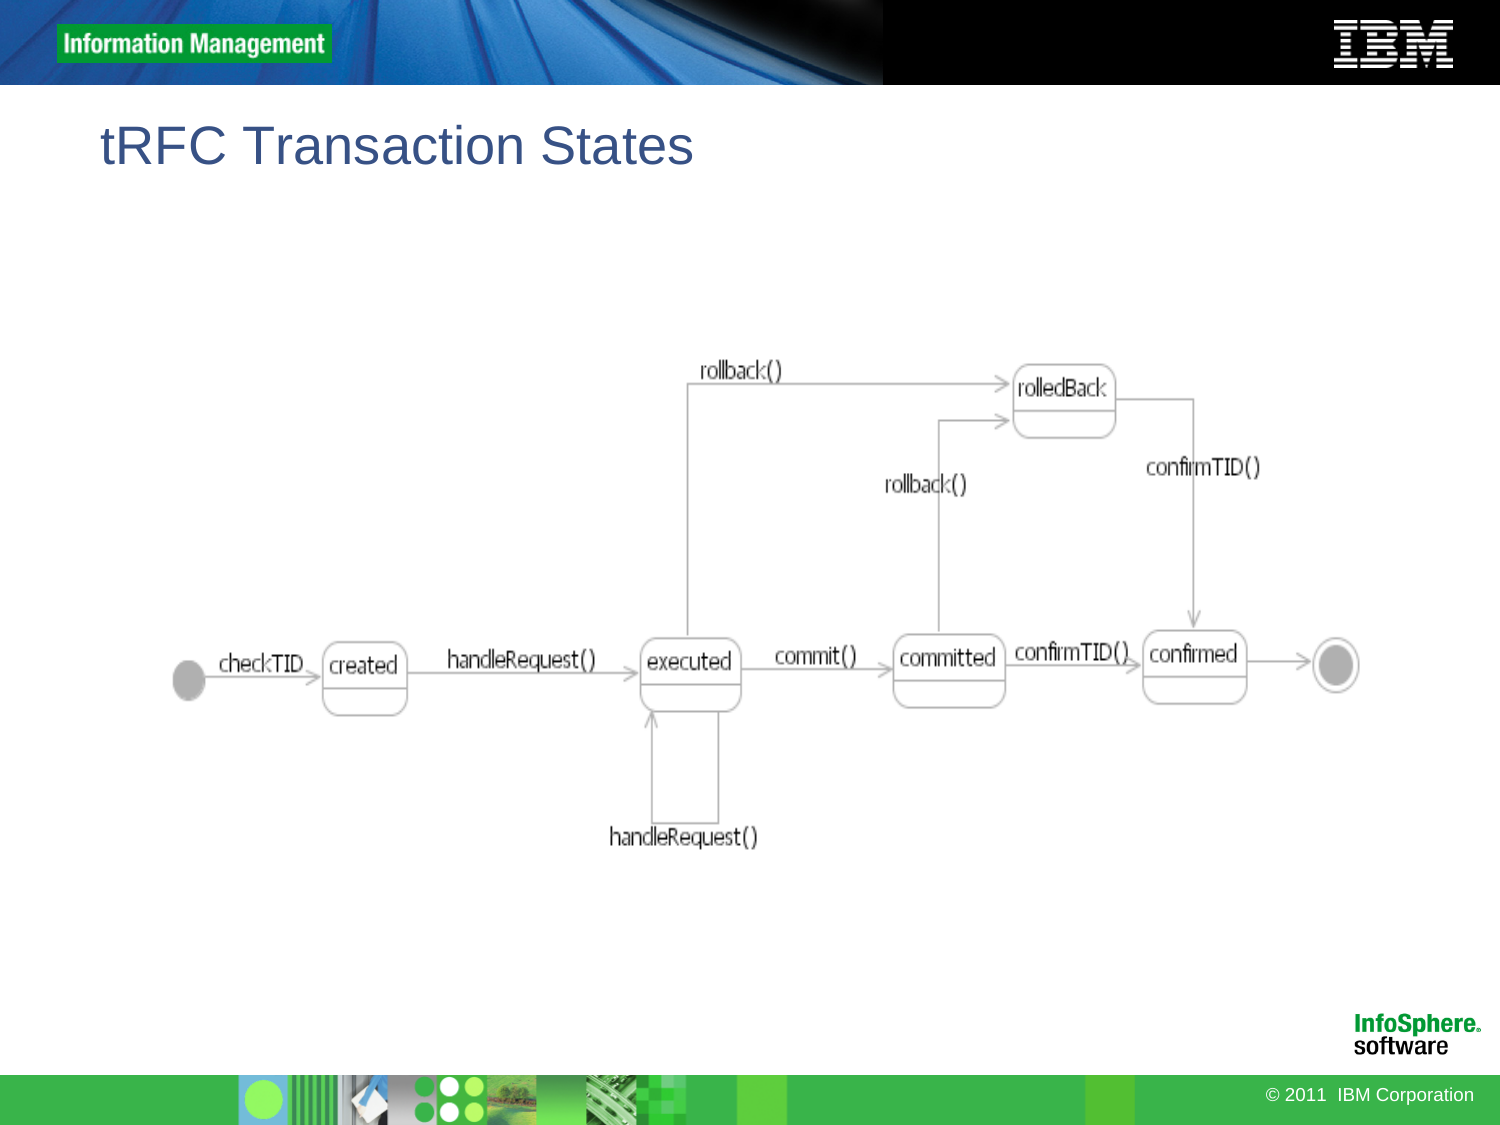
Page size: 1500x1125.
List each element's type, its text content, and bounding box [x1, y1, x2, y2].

picture [1334, 20, 1453, 68]
picture [0, 1075, 1500, 1125]
title tRFC Transaction States [84, 110, 1469, 187]
picture [1347, 1008, 1486, 1063]
picture [157, 314, 1376, 896]
picture [0, 0, 883, 85]
